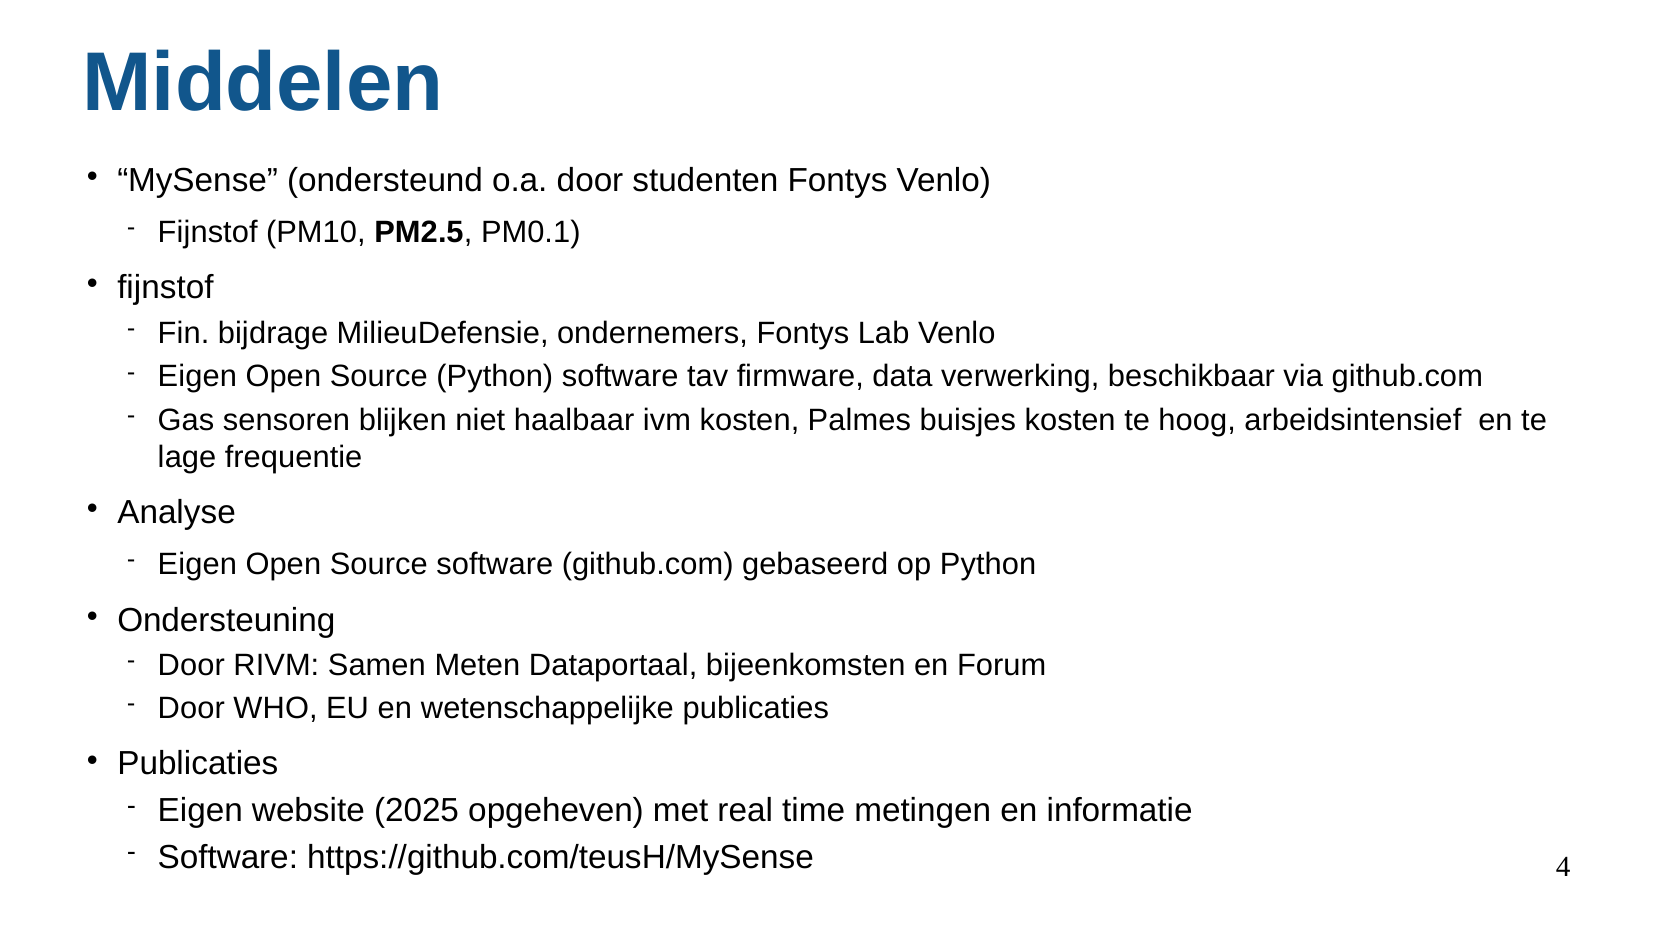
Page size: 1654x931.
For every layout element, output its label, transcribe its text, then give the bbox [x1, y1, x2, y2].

title Middelen [82, 27, 1571, 128]
list “MySense” (ondersteund o.a. door studenten Fontys Venlo) Fijnstof (PM10, PM2.5, PM0.1) fijnstof Fin. bijdrage MilieuDefensie, ondernemers, Fontys Lab Venlo Eigen Open Source (Python) software tav firmware, data verwerking, beschikbaar via github.com Gas sensoren blijken niet haalbaar ivm kosten, Palmes buisjes kosten te hoog, arbeidsintensief en te lage frequentie Analyse Eigen Open Source software (github.com) gebaseerd op Python Ondersteuning Door RIVM: Samen Meten Dataportaal, bijeenkomsten en Forum Door WHO, EU en wetenschappelijke publicaties Publicaties Eigen website (2025 opgeheven) met real time metingen en informatie Software: https://github.com/teusH/MySense [76, 158, 1565, 886]
